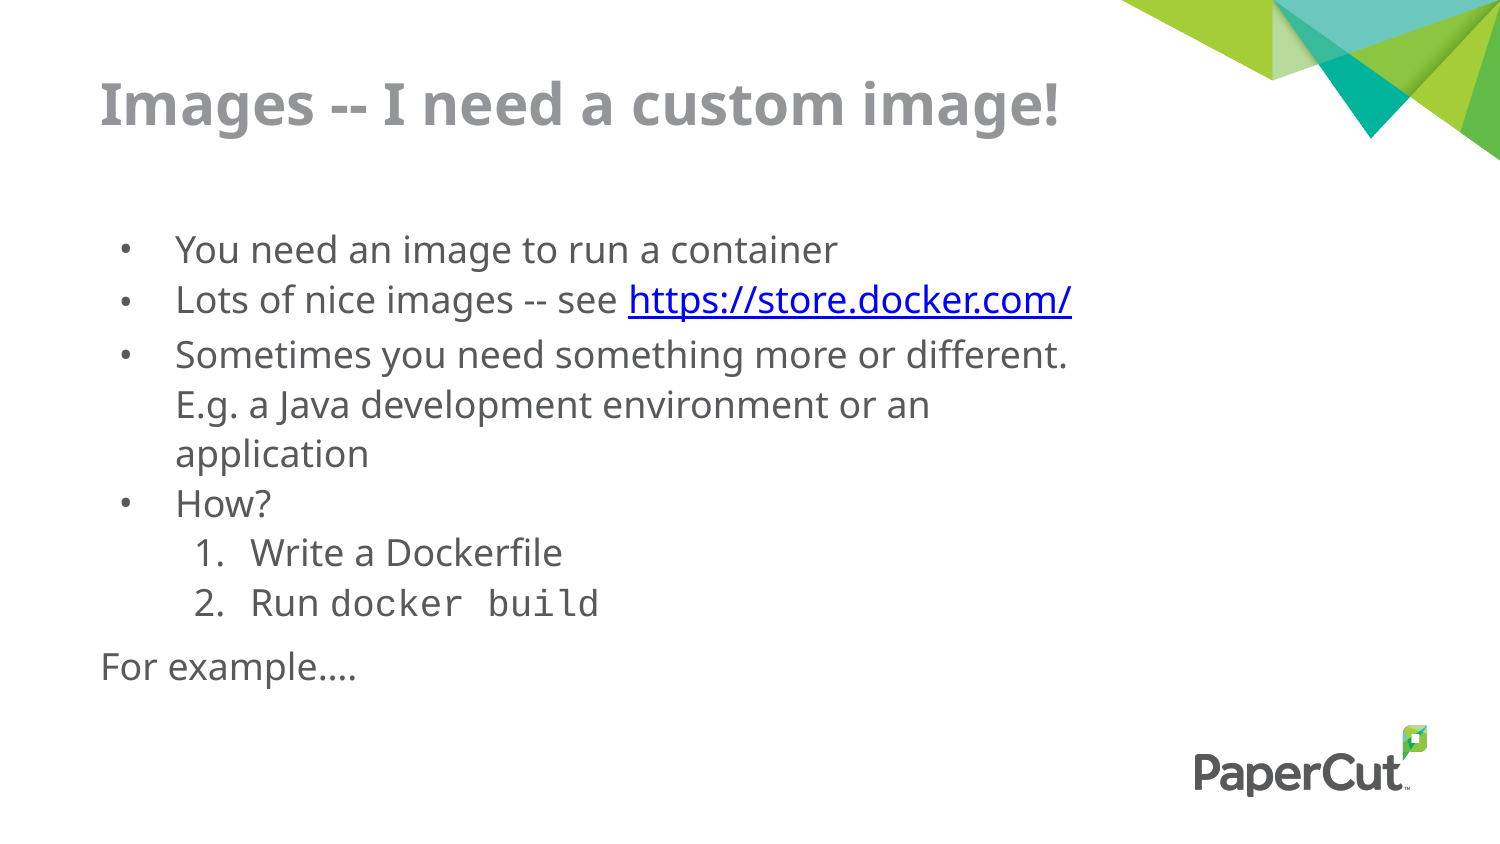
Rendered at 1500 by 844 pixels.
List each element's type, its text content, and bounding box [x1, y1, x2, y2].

list You need an image to run a container Lots of nice images -- see https://store.docker.com/ Sometimes you need something more or different. E.g. a Java development environment or an application How? Write a Dockerfile Run docker build For example…. [100, 221, 1094, 706]
title Images -- I need a custom image! [100, 67, 1214, 196]
picture [1119, 0, 1500, 162]
picture [1195, 725, 1427, 797]
